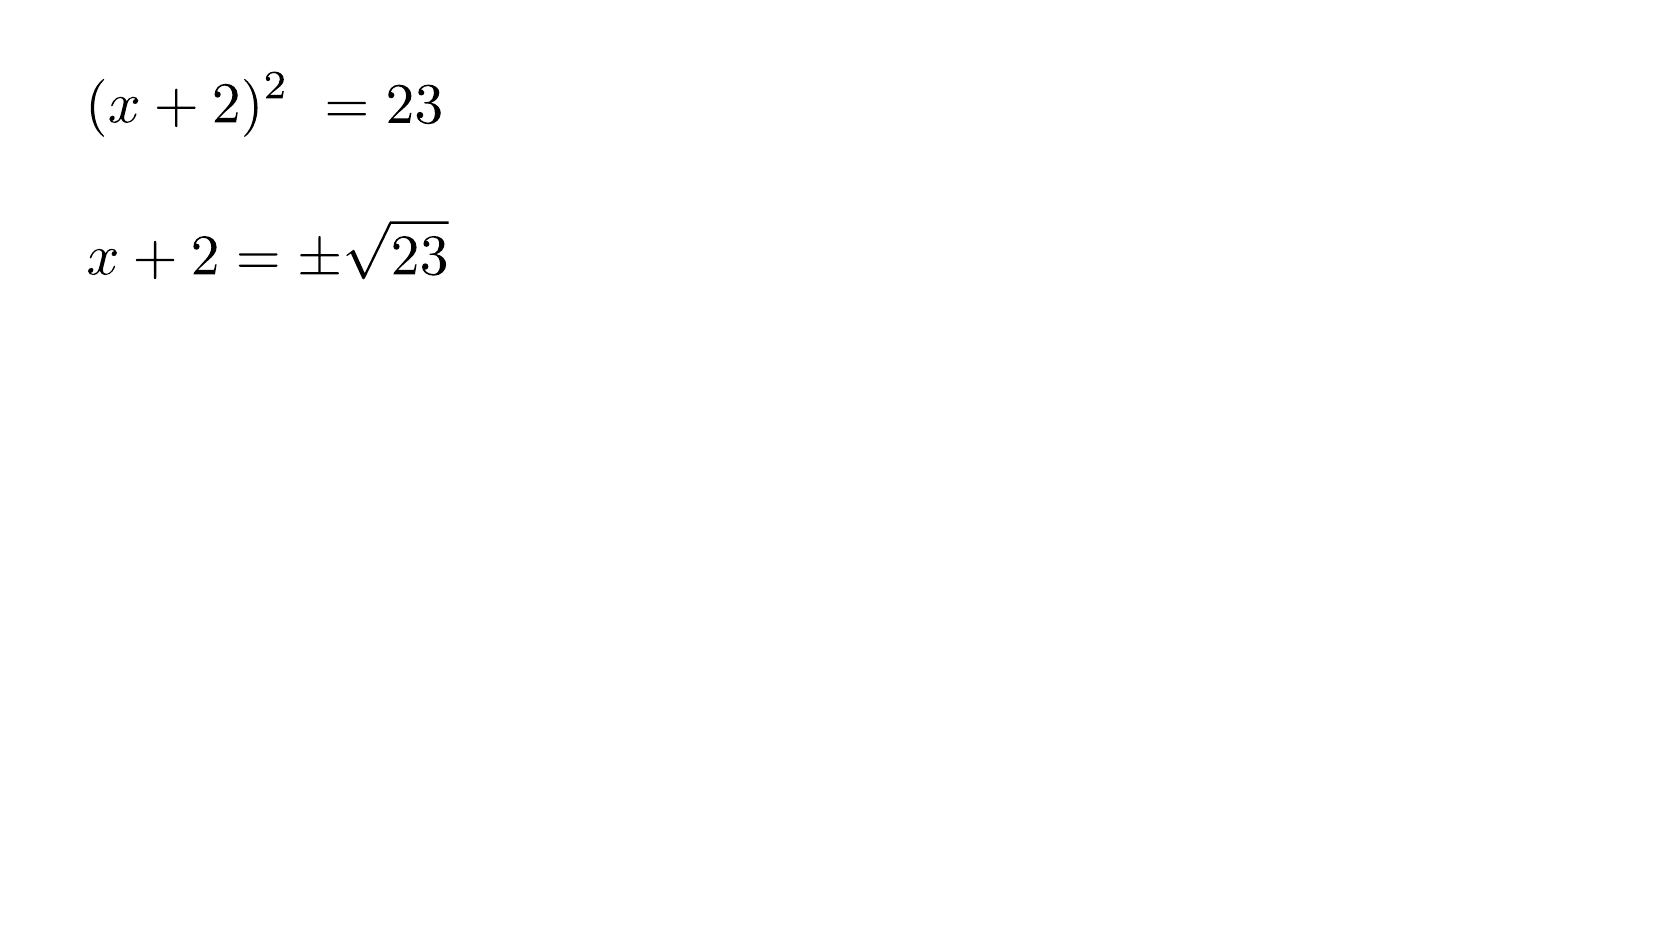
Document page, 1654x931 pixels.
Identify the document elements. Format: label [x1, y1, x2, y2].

text_box [327, 84, 441, 125]
text_box [87, 221, 449, 280]
text_box [88, 71, 284, 137]
